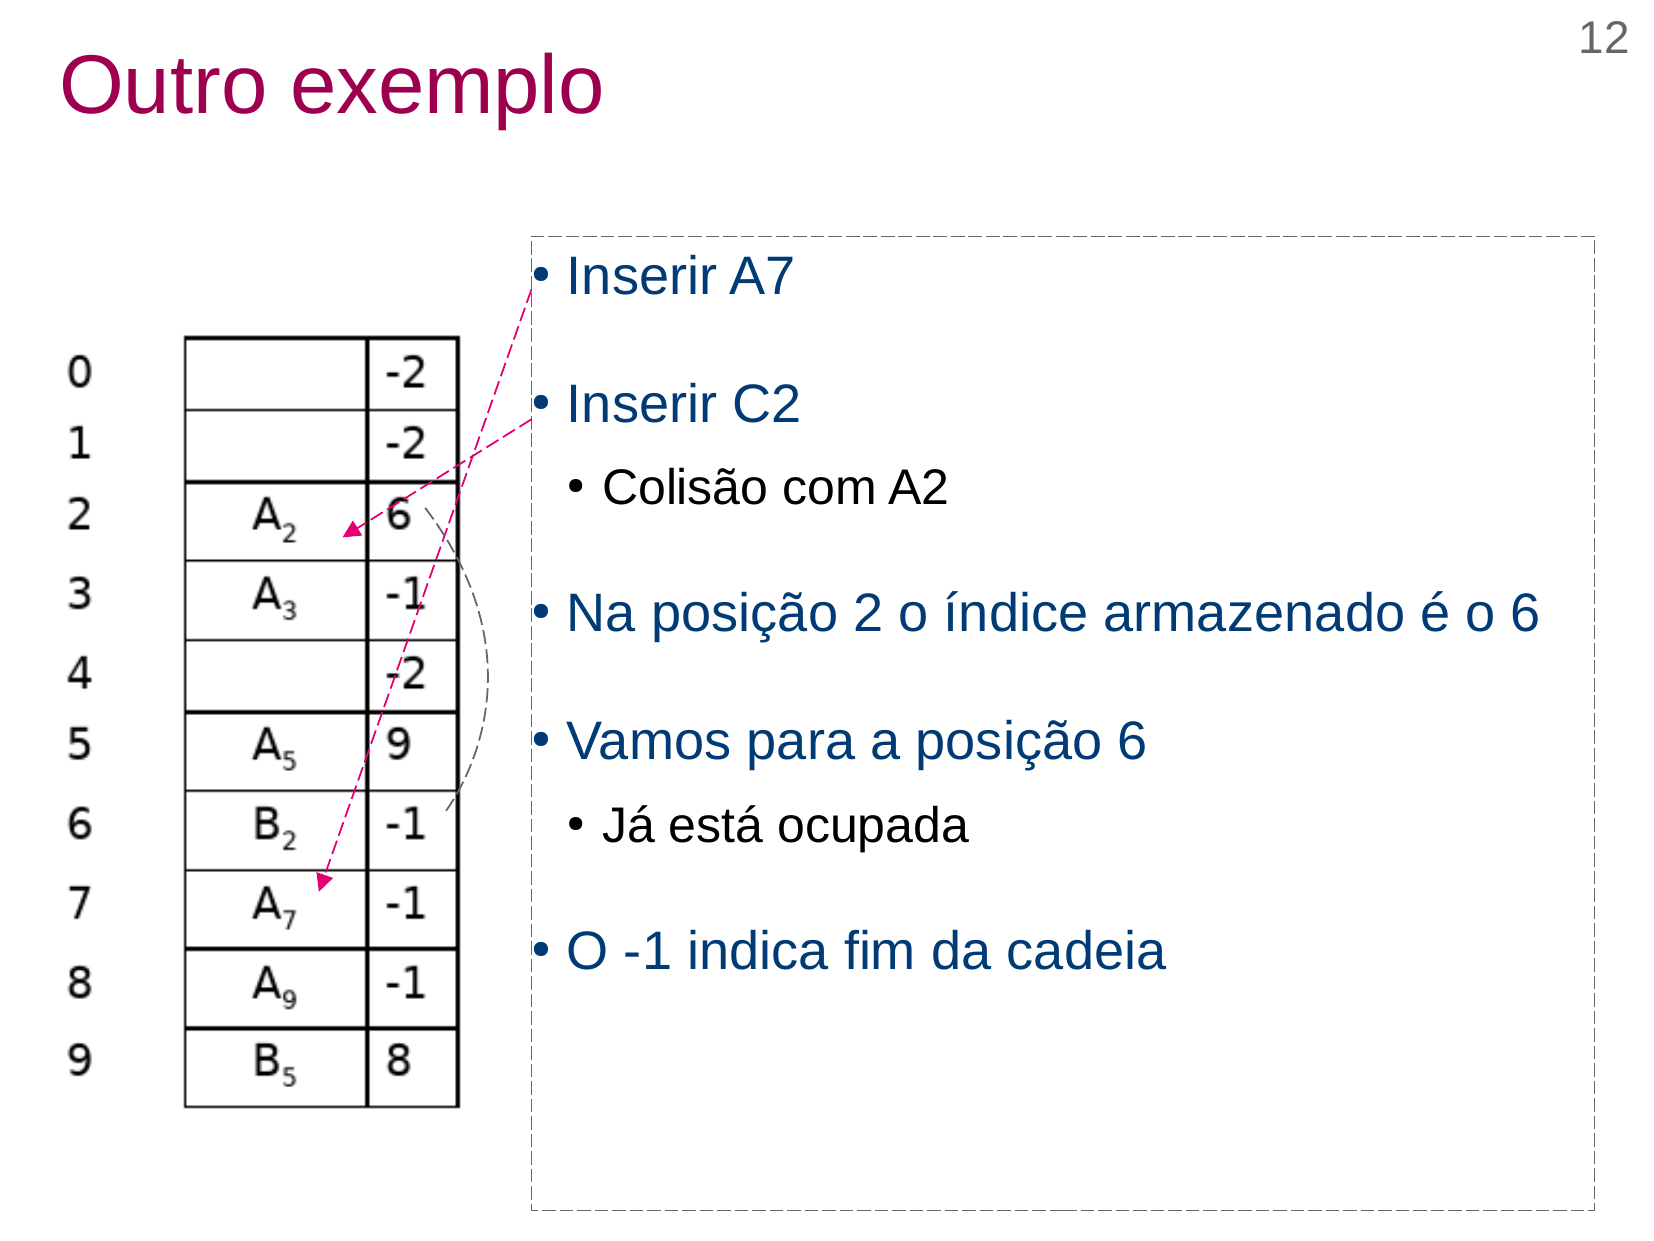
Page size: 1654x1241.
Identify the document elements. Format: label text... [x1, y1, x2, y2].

list Inserir A7 Inserir C2 Colisão com A2 Na posição 2 o índice armazenado é o 6 Vamos para a posição 6 Já está ocupada O -1 indica fim da cadeia [531, 236, 1595, 1211]
title Outro exemplo [59, 29, 1595, 148]
picture [64, 330, 467, 1115]
